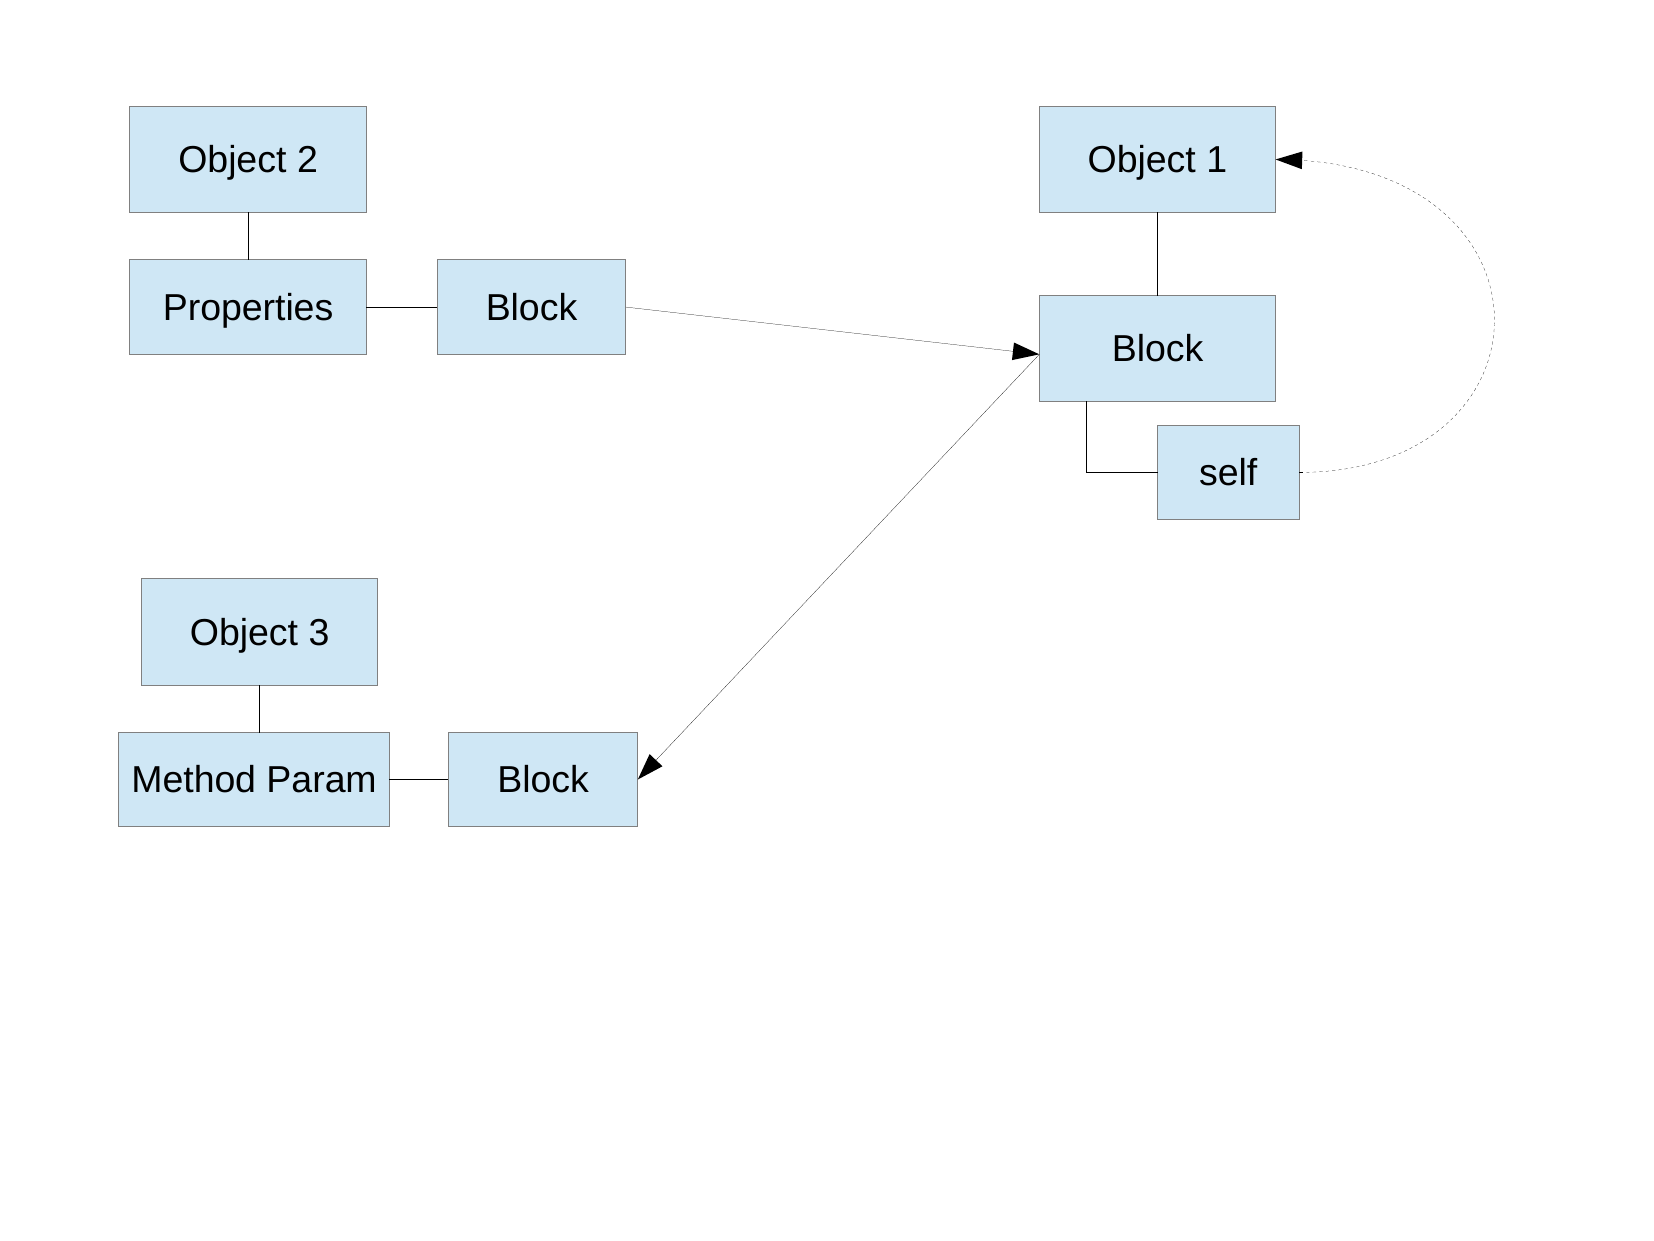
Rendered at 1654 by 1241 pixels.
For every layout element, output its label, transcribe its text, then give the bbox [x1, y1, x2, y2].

text_box Object 3 [141, 578, 378, 686]
text_box Method Param [118, 732, 390, 827]
text_box Object 2 [129, 106, 367, 213]
text_box self [1157, 425, 1300, 520]
text_box Block [448, 732, 638, 827]
text_box Properties [129, 259, 367, 355]
text_box Block [1039, 295, 1276, 402]
text_box Object 1 [1039, 106, 1276, 213]
text_box Block [437, 259, 626, 355]
